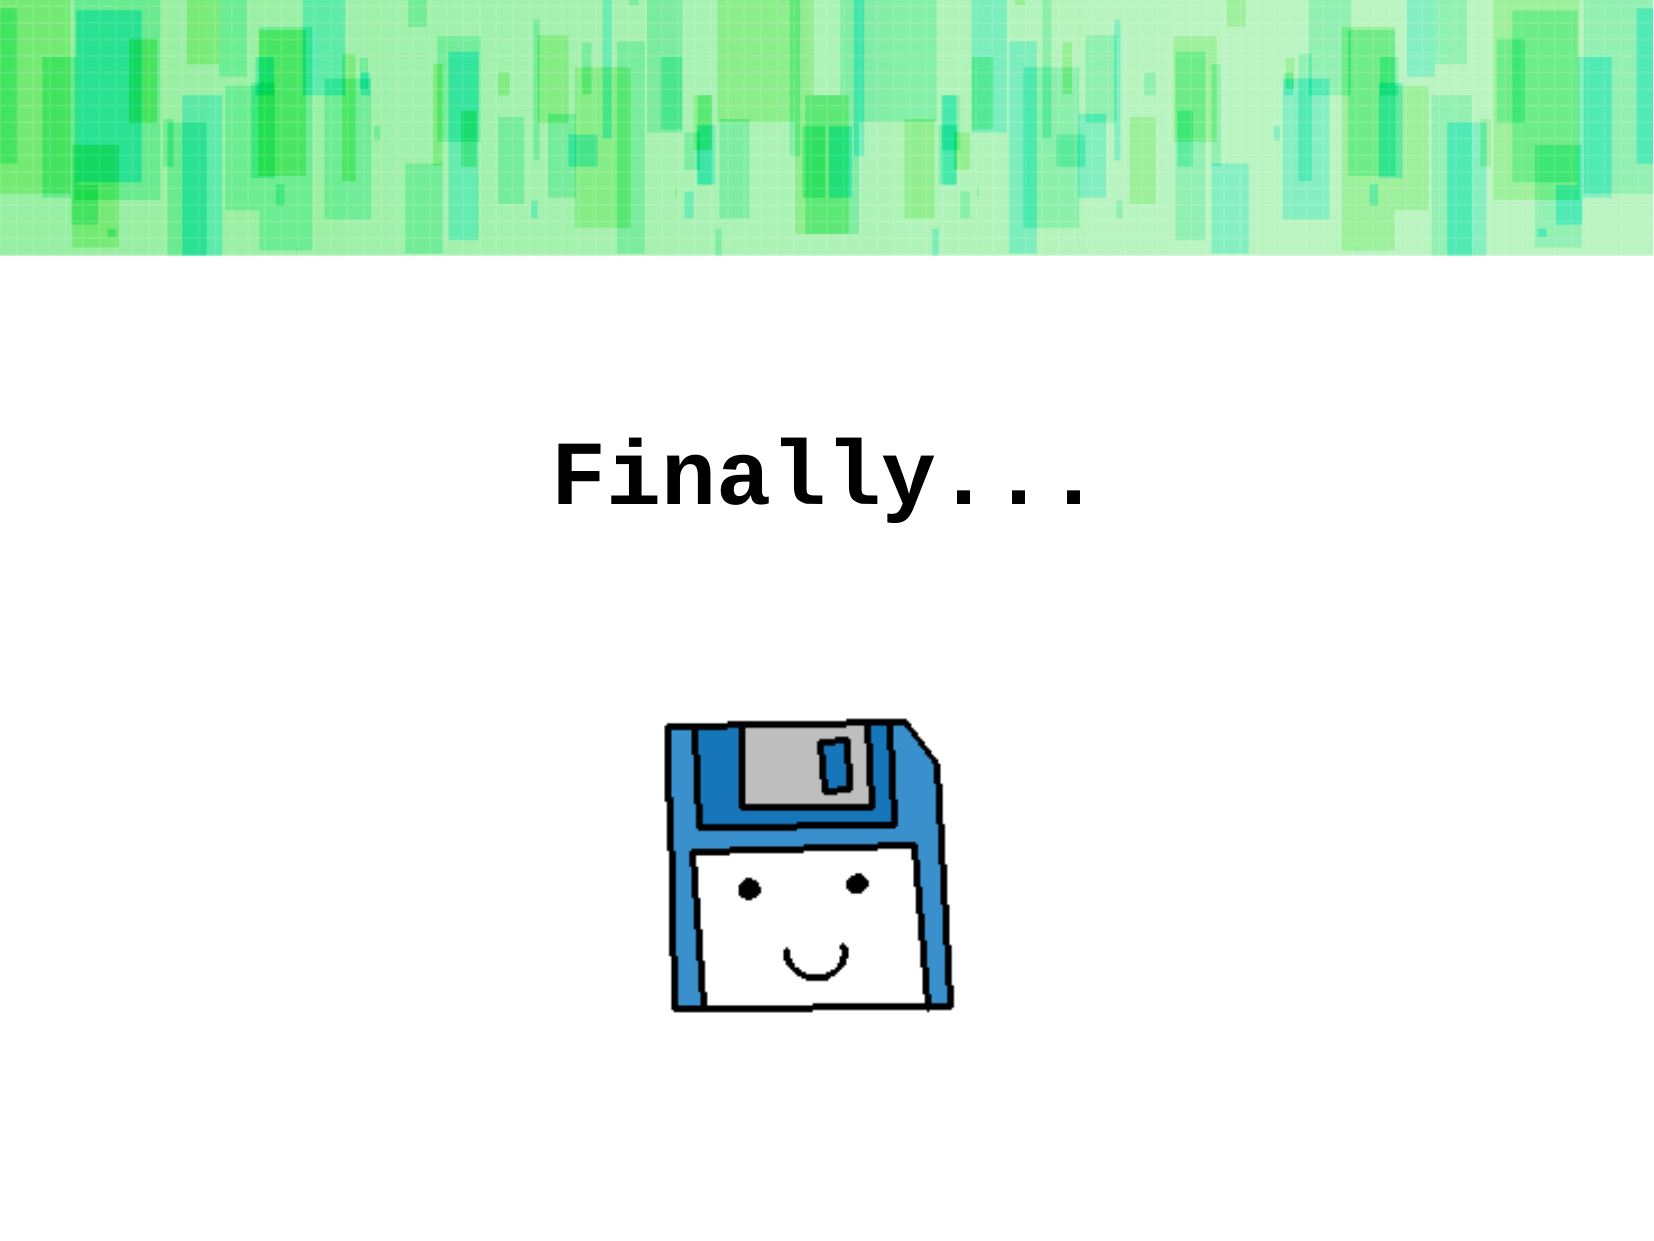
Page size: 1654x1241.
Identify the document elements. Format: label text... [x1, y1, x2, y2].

picture [0, 0, 1654, 1241]
subtitle Finally... [82, 285, 1571, 676]
